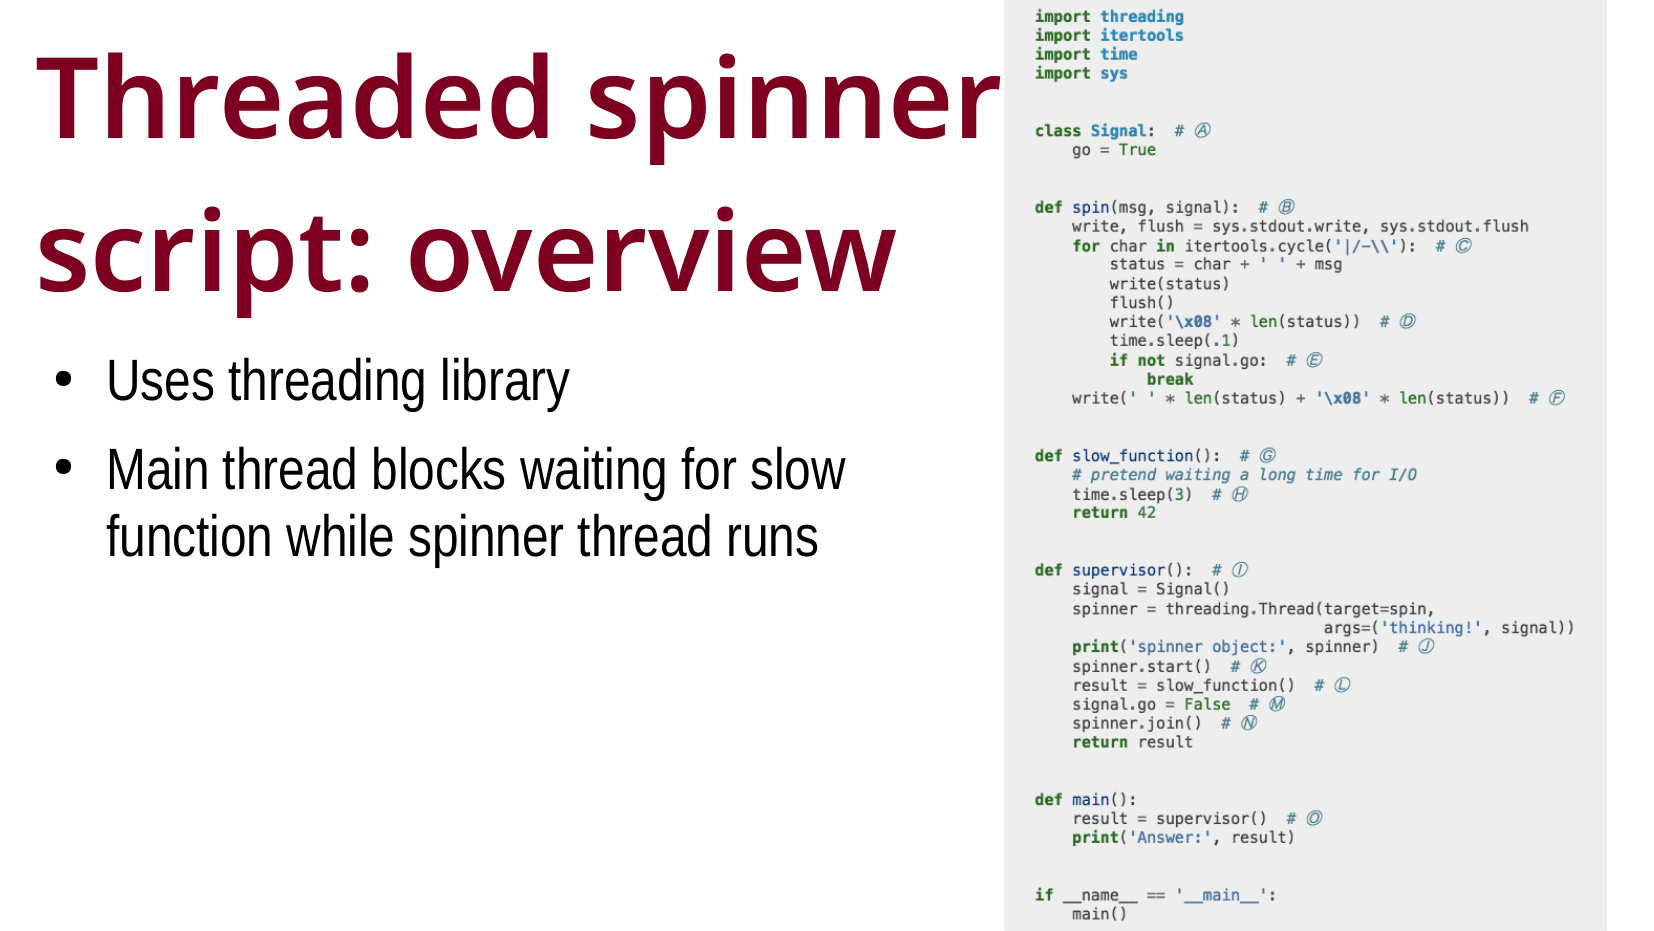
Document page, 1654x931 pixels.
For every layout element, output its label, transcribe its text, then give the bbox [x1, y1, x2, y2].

title Threaded spinner script: overview [35, 59, 1004, 284]
list Uses threading library Main thread blocks waiting for slow function while spinner thread runs [35, 346, 945, 886]
picture [1004, 0, 1607, 931]
